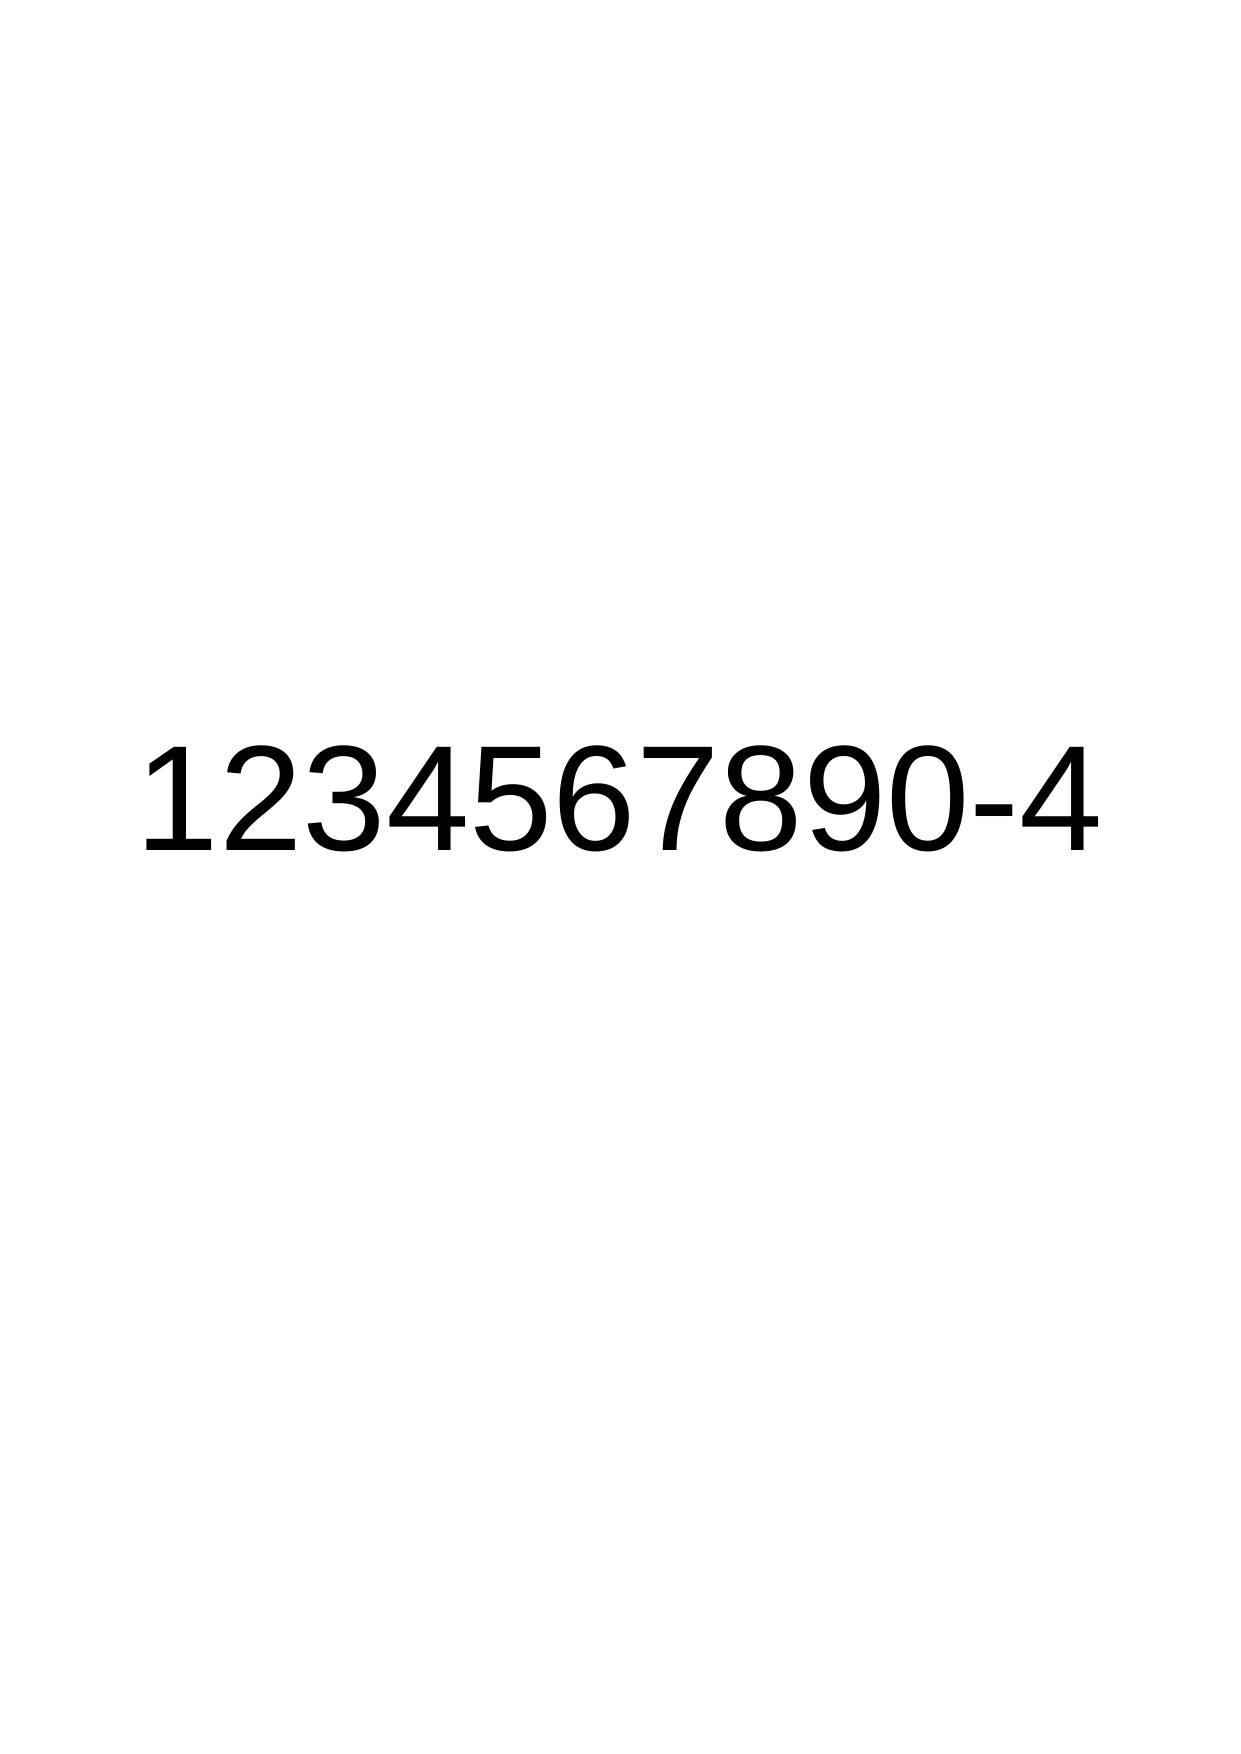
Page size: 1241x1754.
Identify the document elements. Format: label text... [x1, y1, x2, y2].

text_box 1234567890-4 [59, 640, 1182, 957]
